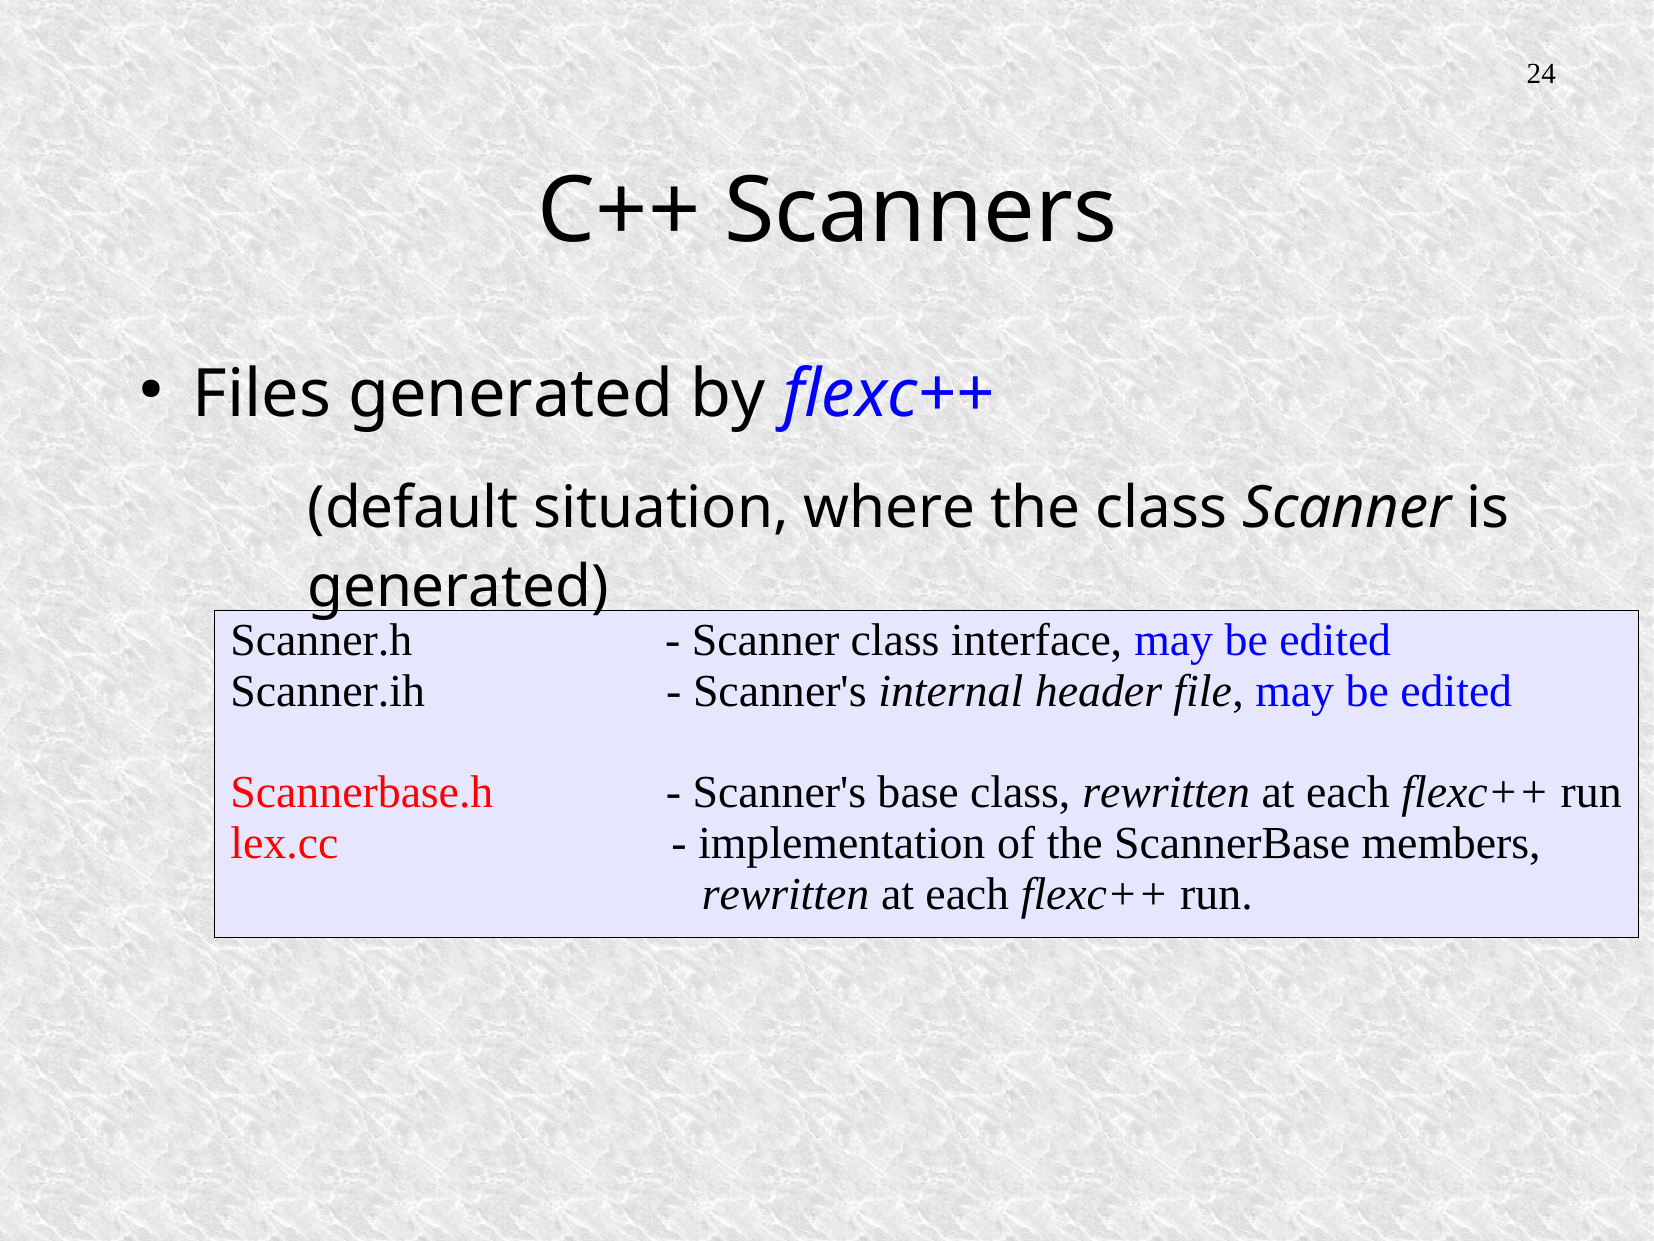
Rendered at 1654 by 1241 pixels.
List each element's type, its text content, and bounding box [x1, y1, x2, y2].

picture [0, 0, 1654, 1241]
text_box [1631, 610, 1639, 938]
text_box Scanner.h - Scanner class interface, may be edited Scanner.ih - Scanner's internal header file, may be edited Scannerbase.h - Scanner's base class, rewritten at each flexc++ run lex.cc - implementation of the ScannerBase members, rewritten at each flexc++ run. [230, 615, 1623, 986]
list Files generated by flexc++ (default situation, where the class Scanner is generated) [121, 344, 1631, 1166]
title C++ Scanners [121, 102, 1534, 311]
